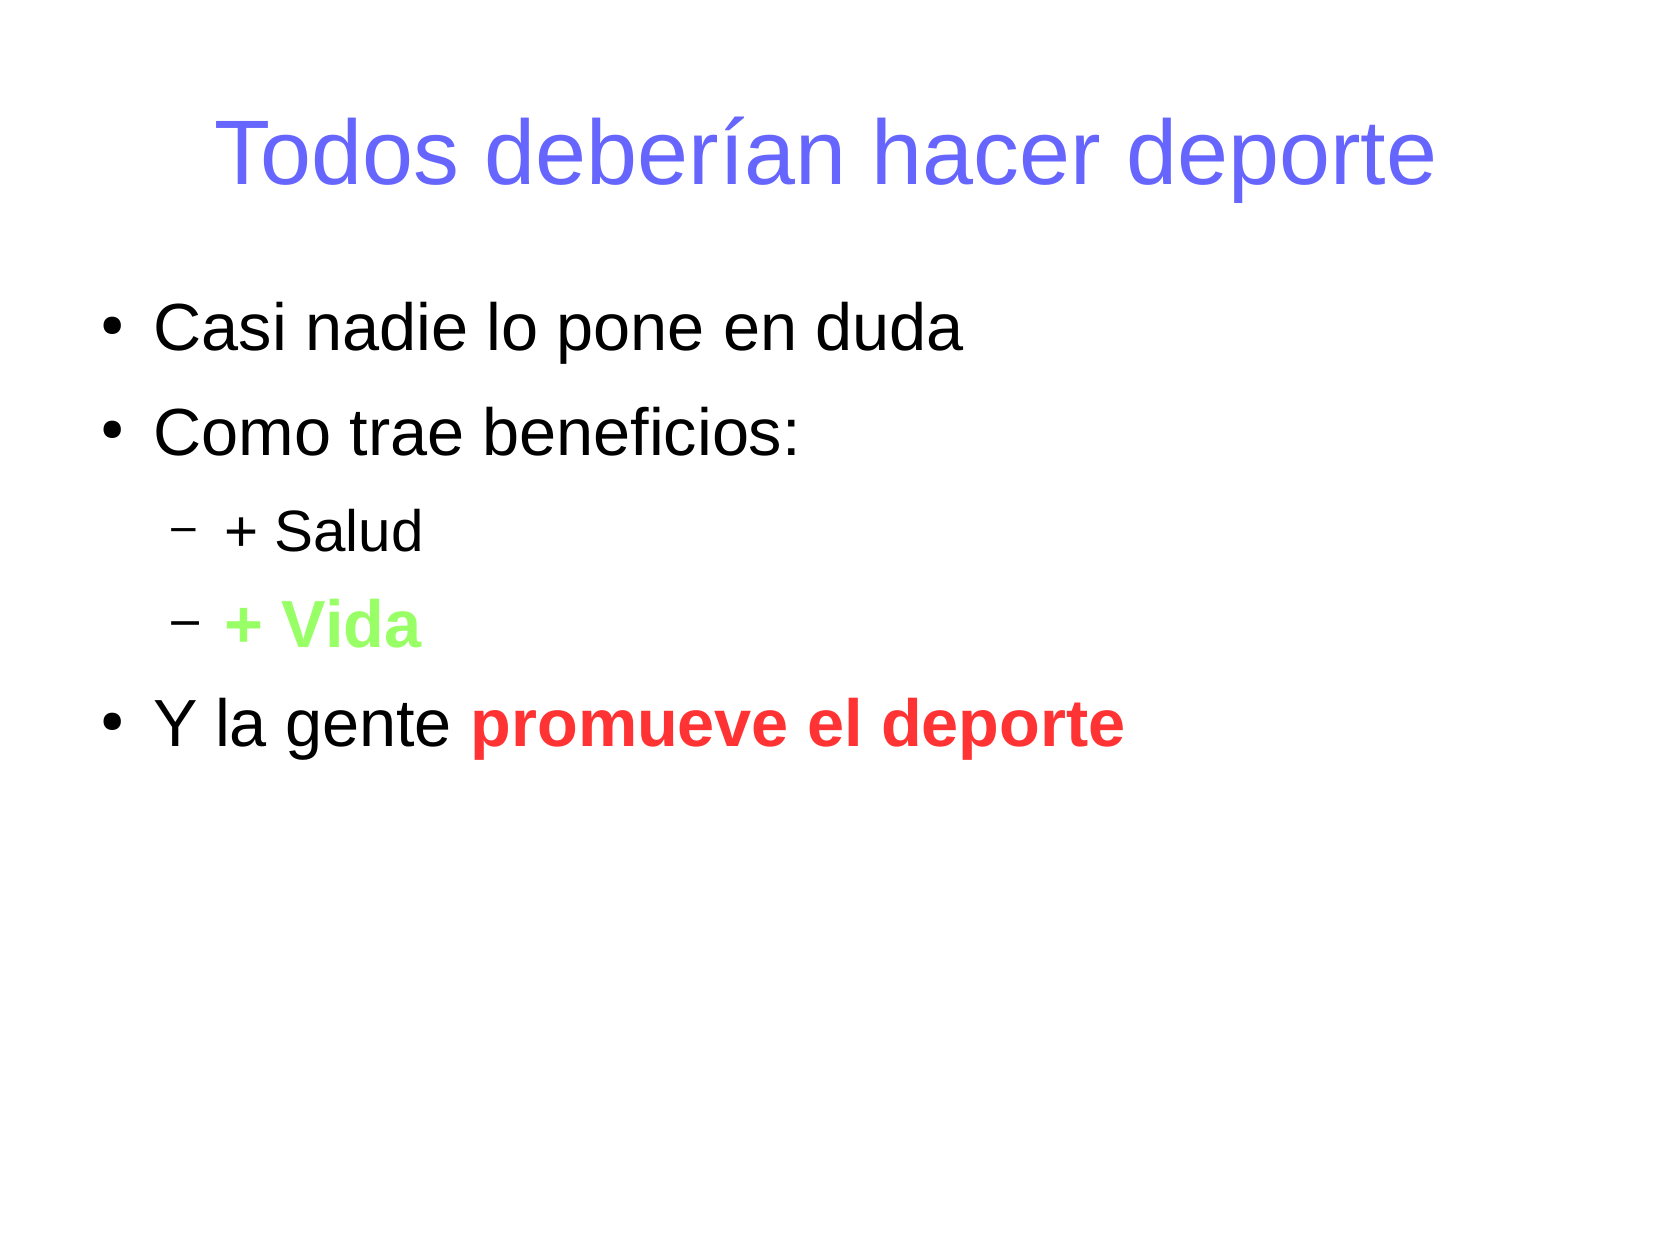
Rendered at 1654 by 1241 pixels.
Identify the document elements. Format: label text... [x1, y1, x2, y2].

list Casi nadie lo pone en duda Como trae beneficios: + Salud + Vida Y la gente promueve el deporte [82, 290, 1571, 1010]
title Todos deberían hacer deporte [82, 49, 1571, 257]
